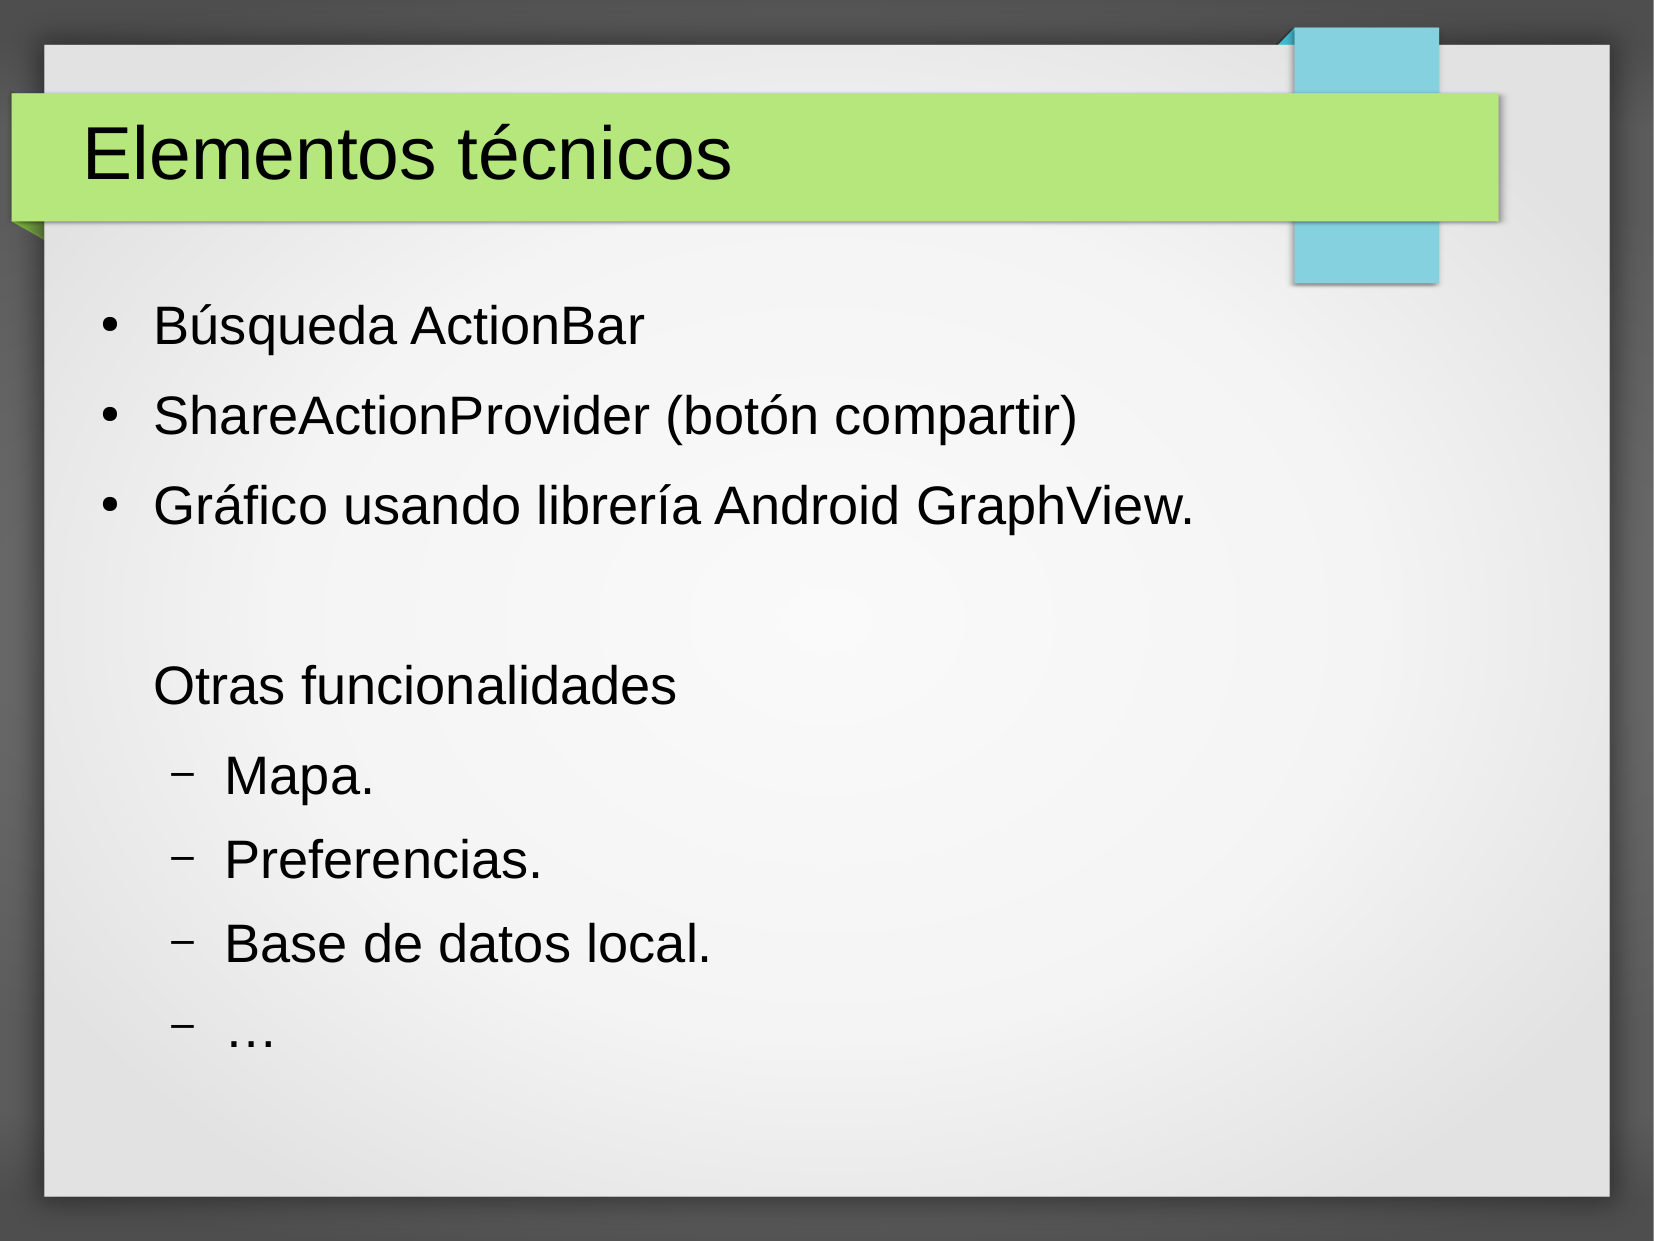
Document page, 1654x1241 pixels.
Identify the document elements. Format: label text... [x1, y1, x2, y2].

title Elementos técnicos [82, 94, 1264, 213]
picture [0, 0, 1654, 1241]
list Búsqueda ActionBar ShareActionProvider (botón compartir) Gráfico usando librería Android GraphView. Otras funcionalidades Mapa. Preferencias. Base de datos local. … [82, 295, 1571, 1075]
